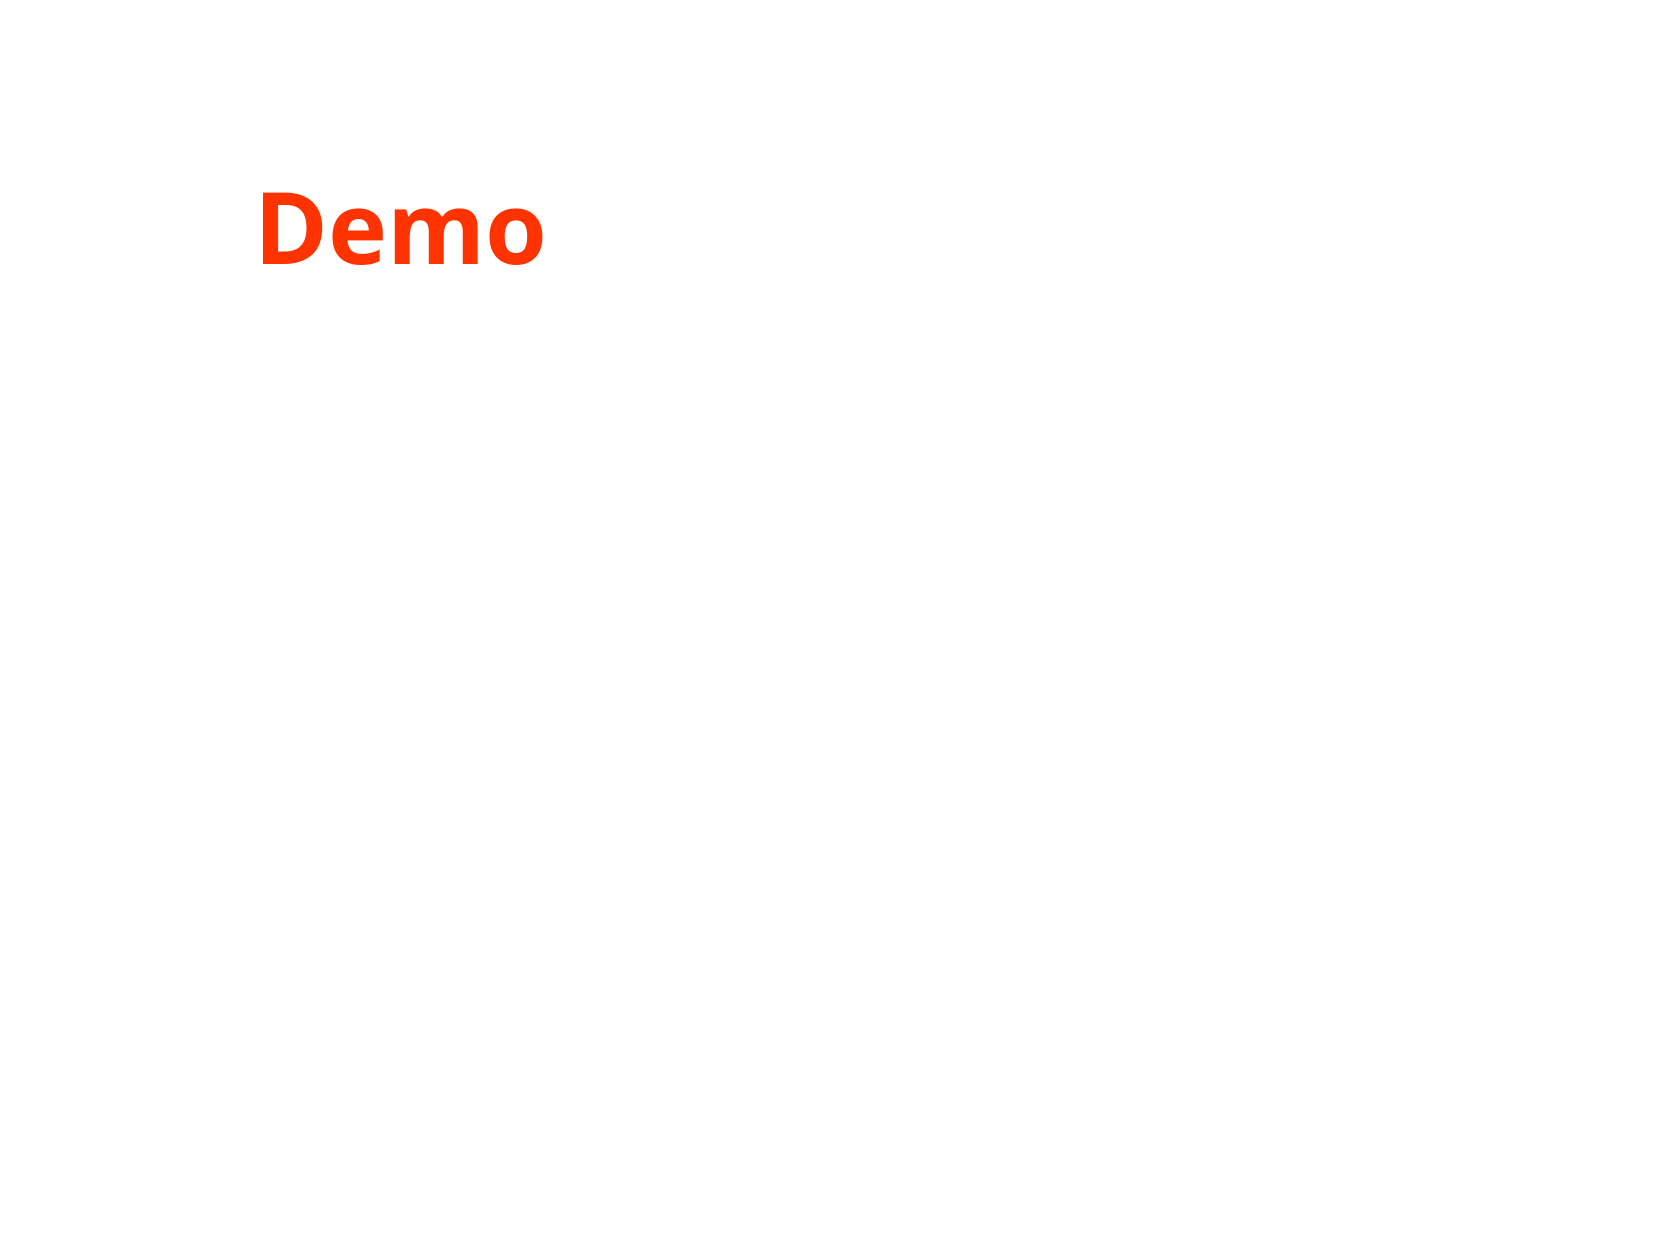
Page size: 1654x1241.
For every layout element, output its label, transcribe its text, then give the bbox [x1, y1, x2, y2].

text_box Demo [240, 150, 601, 406]
